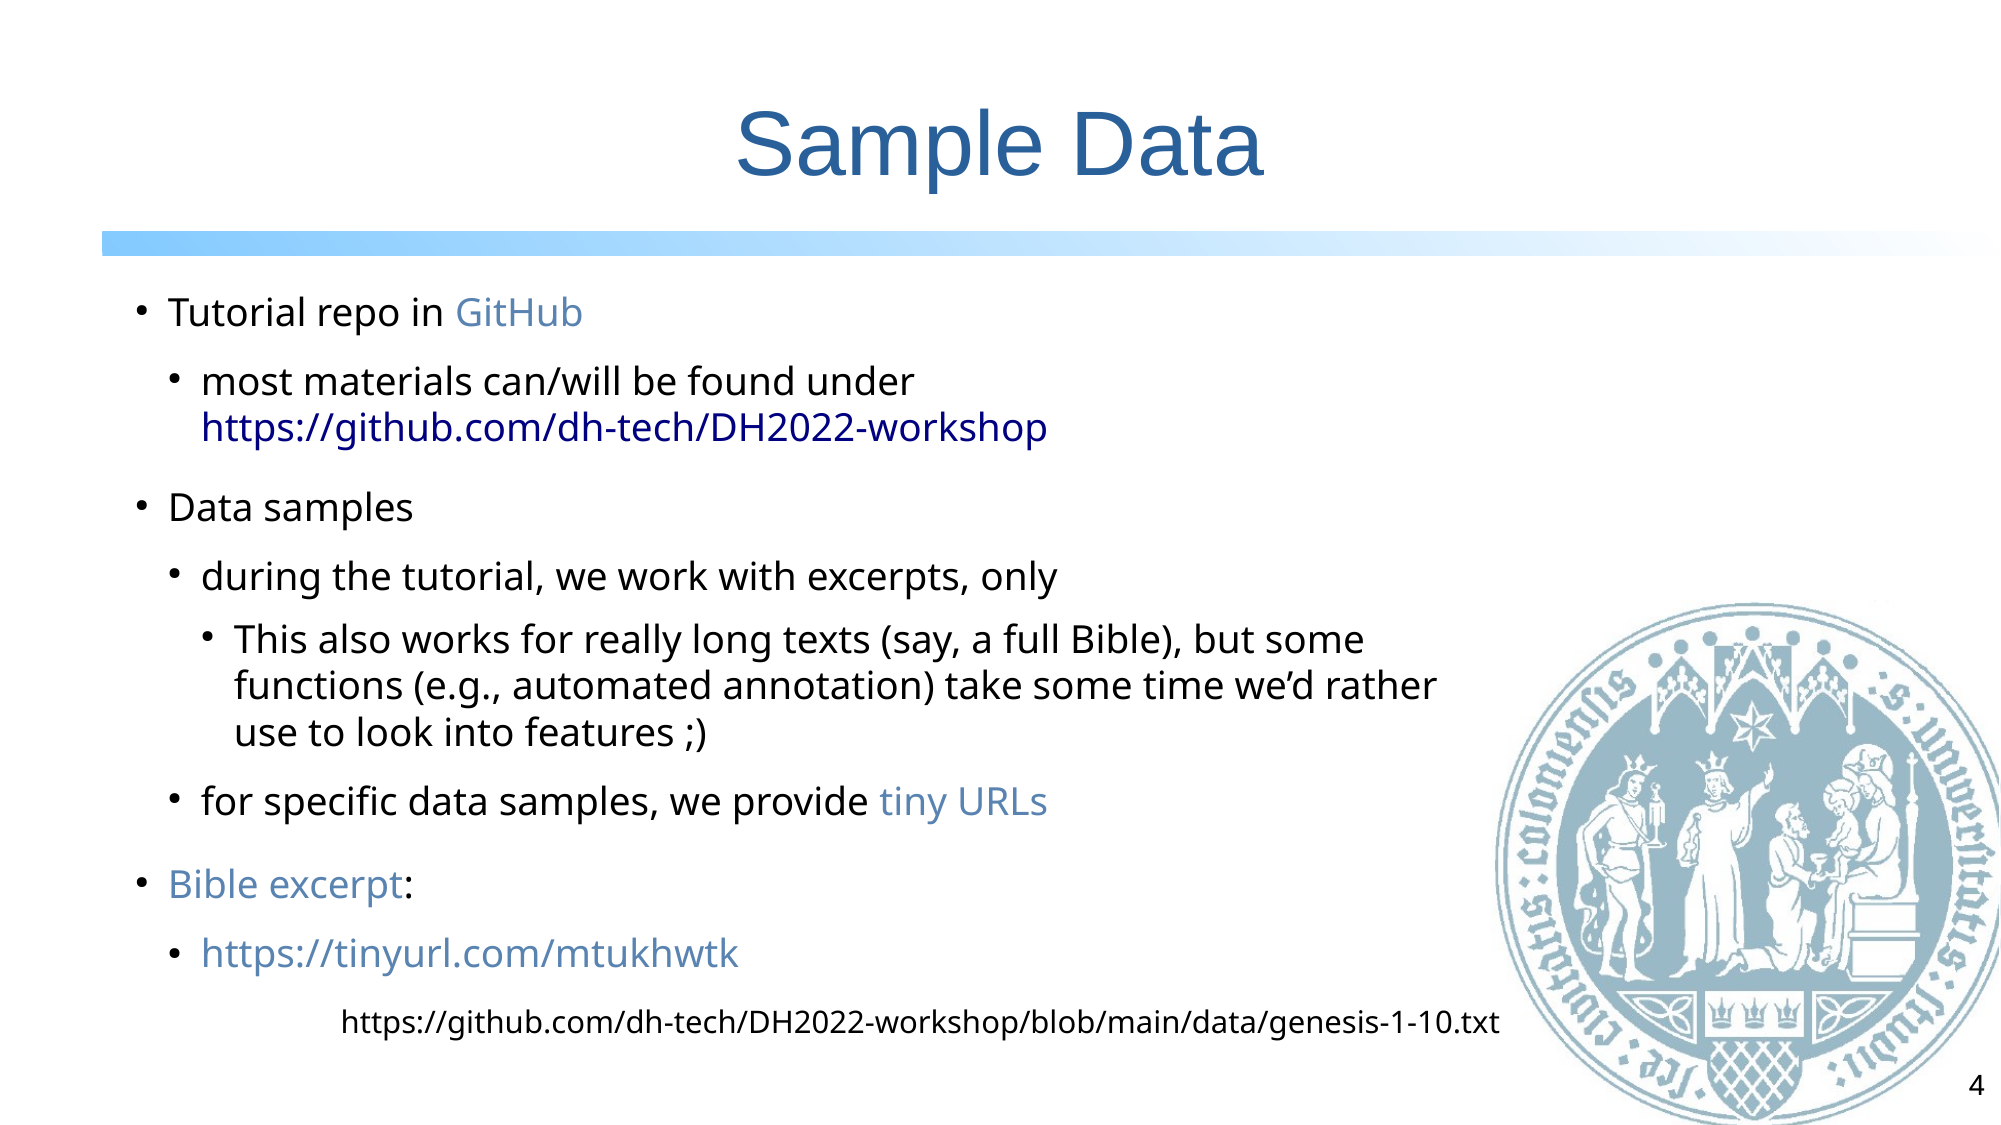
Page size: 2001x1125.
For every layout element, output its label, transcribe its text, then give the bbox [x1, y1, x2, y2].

list Tutorial repo in GitHub most materials can/will be found underhttps://github.com/dh-tech/DH2022-workshop Data samples during the tutorial, we work with excerpts, only This also works for really long texts (say, a full Bible), but some functions (e.g., automated annotation) take some time we’d rather use to look into features ;) for specific data samples, we provide tiny URLs Bible excerpt: https://tinyurl.com/mtukhwtk https://github.com/dh-tech/DH2022-workshop/blob/main/data/genesis-1-10.txt [120, 285, 1516, 1054]
title Sample Data [99, 45, 1900, 233]
